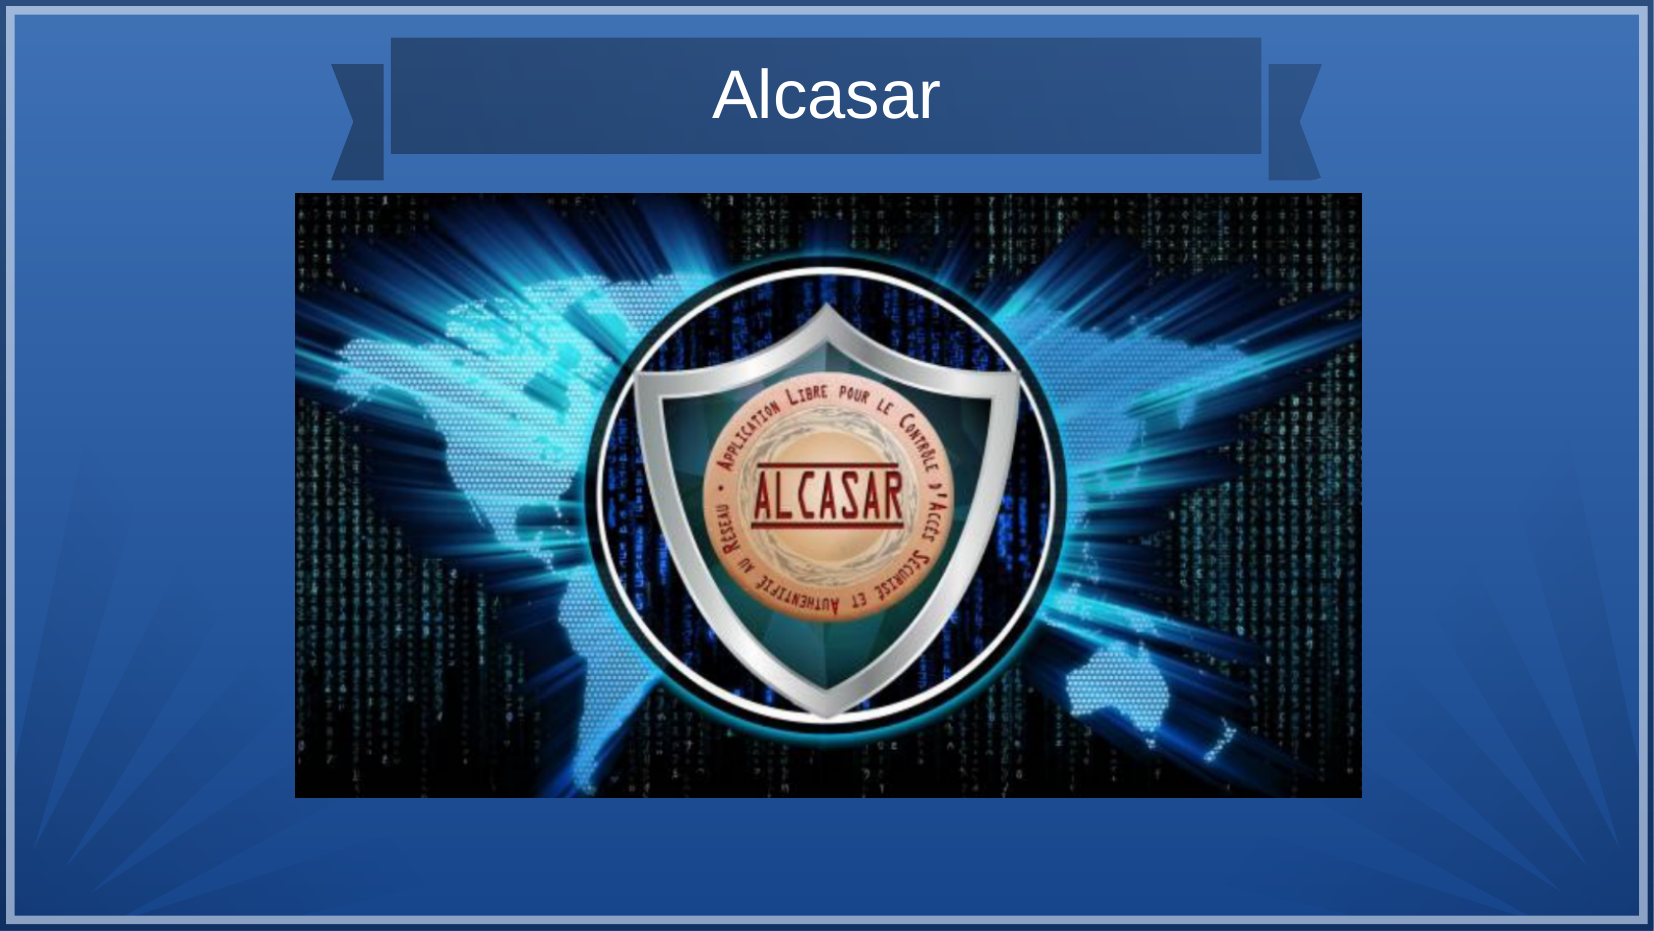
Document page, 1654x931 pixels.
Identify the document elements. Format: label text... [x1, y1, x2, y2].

title Alcasar [389, 35, 1264, 154]
picture [295, 193, 1362, 798]
